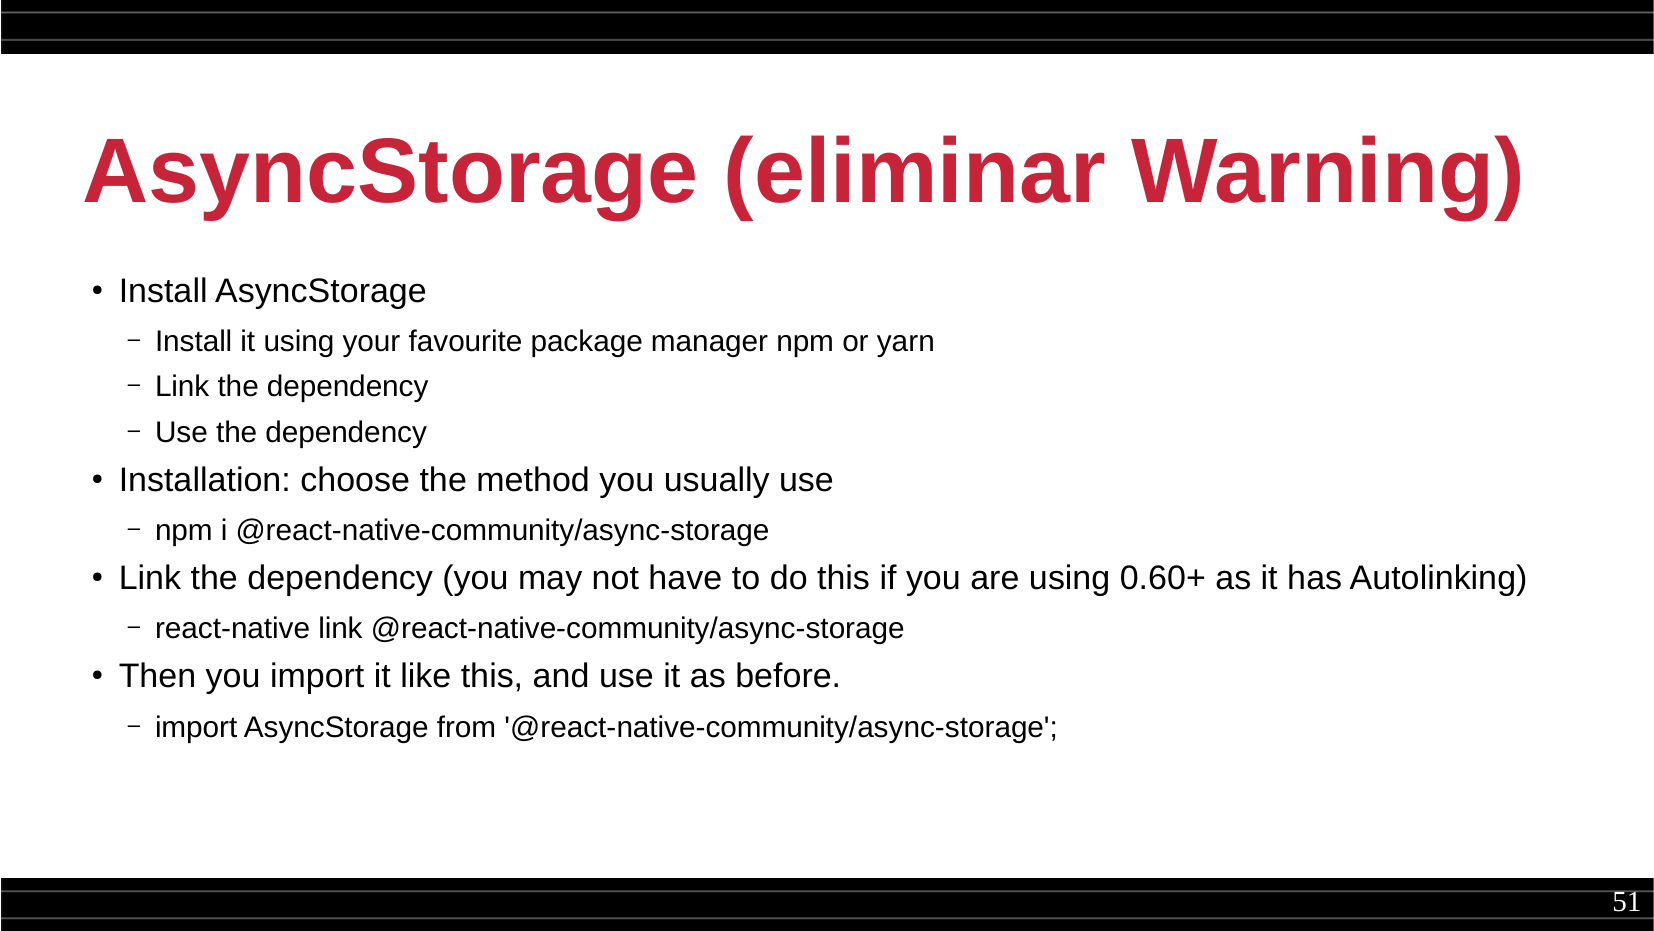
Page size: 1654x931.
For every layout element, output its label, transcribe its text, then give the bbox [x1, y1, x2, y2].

picture [1, 878, 1654, 931]
picture [1, 0, 1654, 54]
title AsyncStorage (eliminar Warning) [82, 92, 1571, 249]
list Install AsyncStorage Install it using your favourite package manager npm or yarn Link the dependency Use the dependency Installation: choose the method you usually use npm i @react-native-community/async-storage Link the dependency (you may not have to do this if you are using 0.60+ as it has Autolinking) react-native link @react-native-community/async-storage Then you import it like this, and use it as before. import AsyncStorage from '@react-native-community/async-storage'; [82, 271, 1571, 758]
